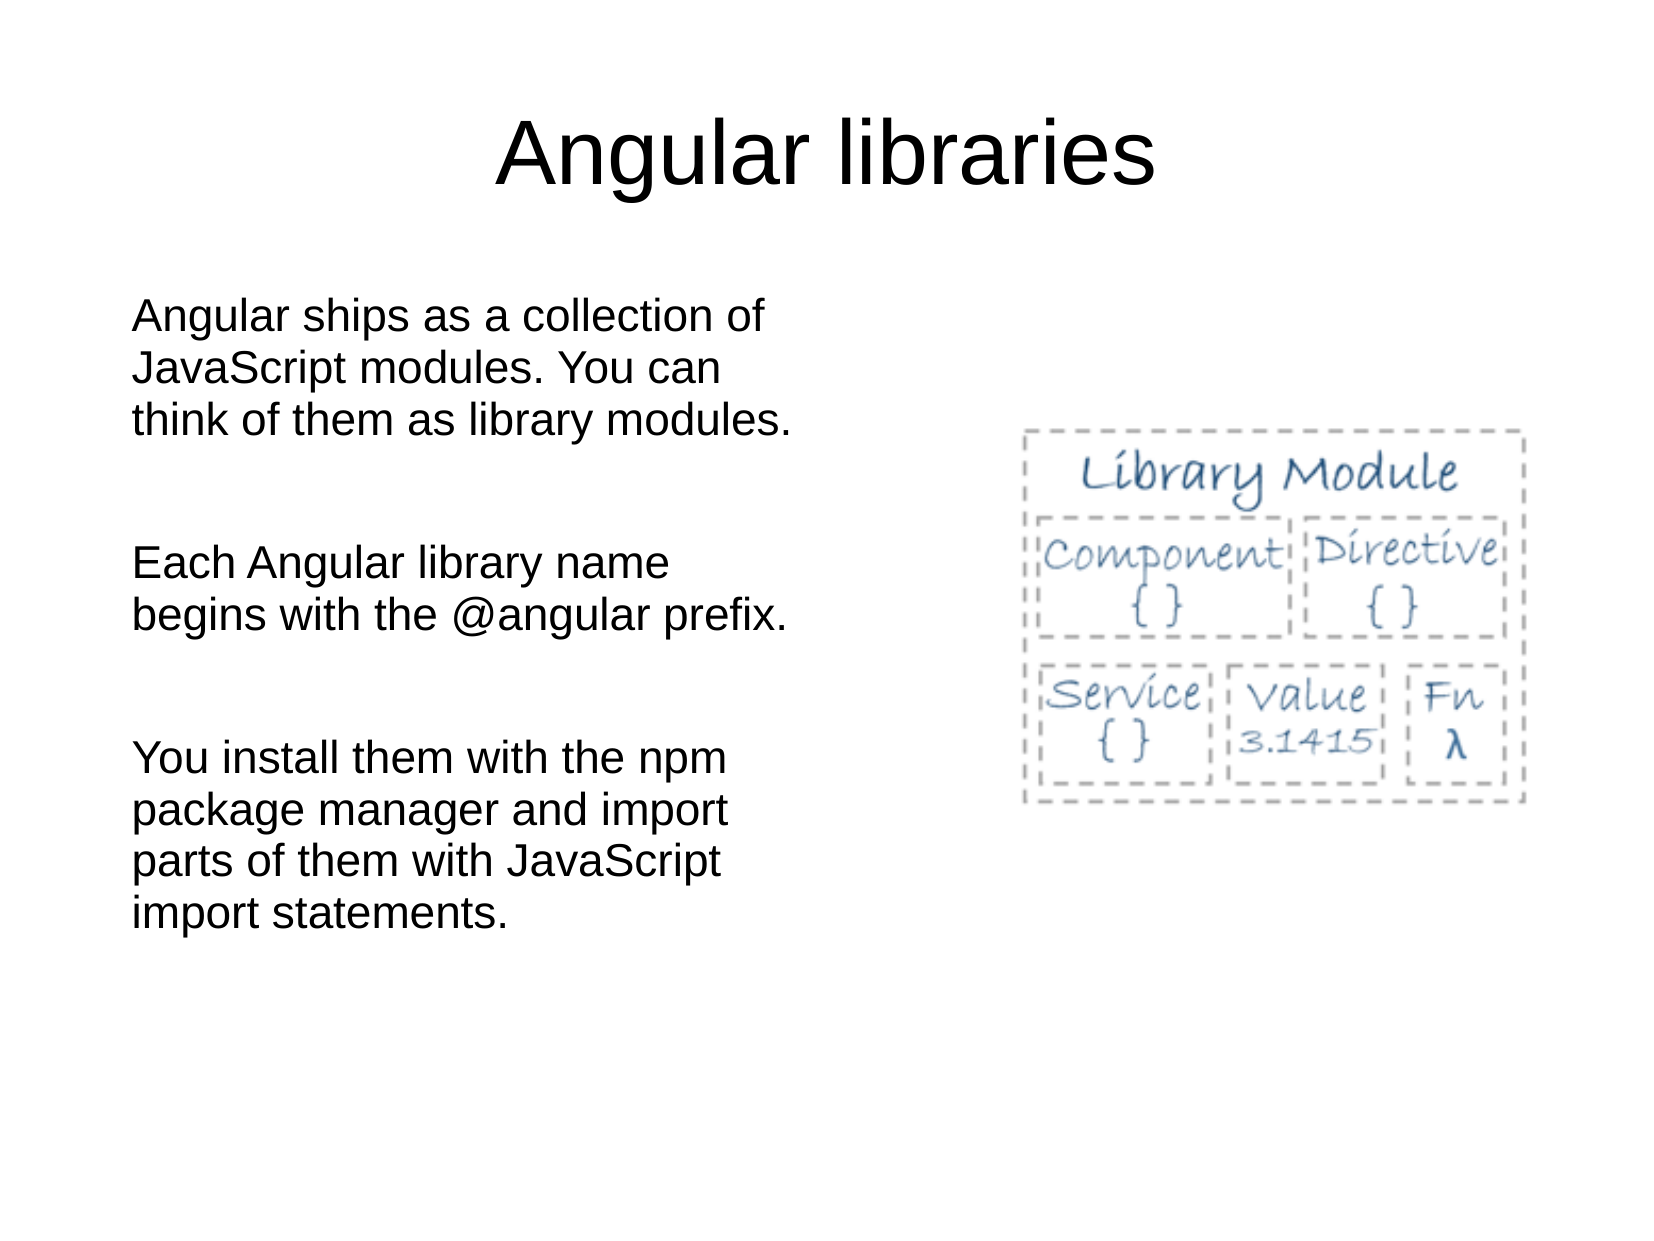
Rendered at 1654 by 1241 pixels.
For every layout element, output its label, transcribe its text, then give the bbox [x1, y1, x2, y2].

picture [1020, 425, 1531, 811]
list Angular ships as a collection of JavaScript modules. You can think of them as library modules. Each Angular library name begins with the @angular prefix. You install them with the npm package manager and import parts of them with JavaScript import statements. [82, 290, 809, 1010]
title Angular libraries [82, 49, 1571, 257]
